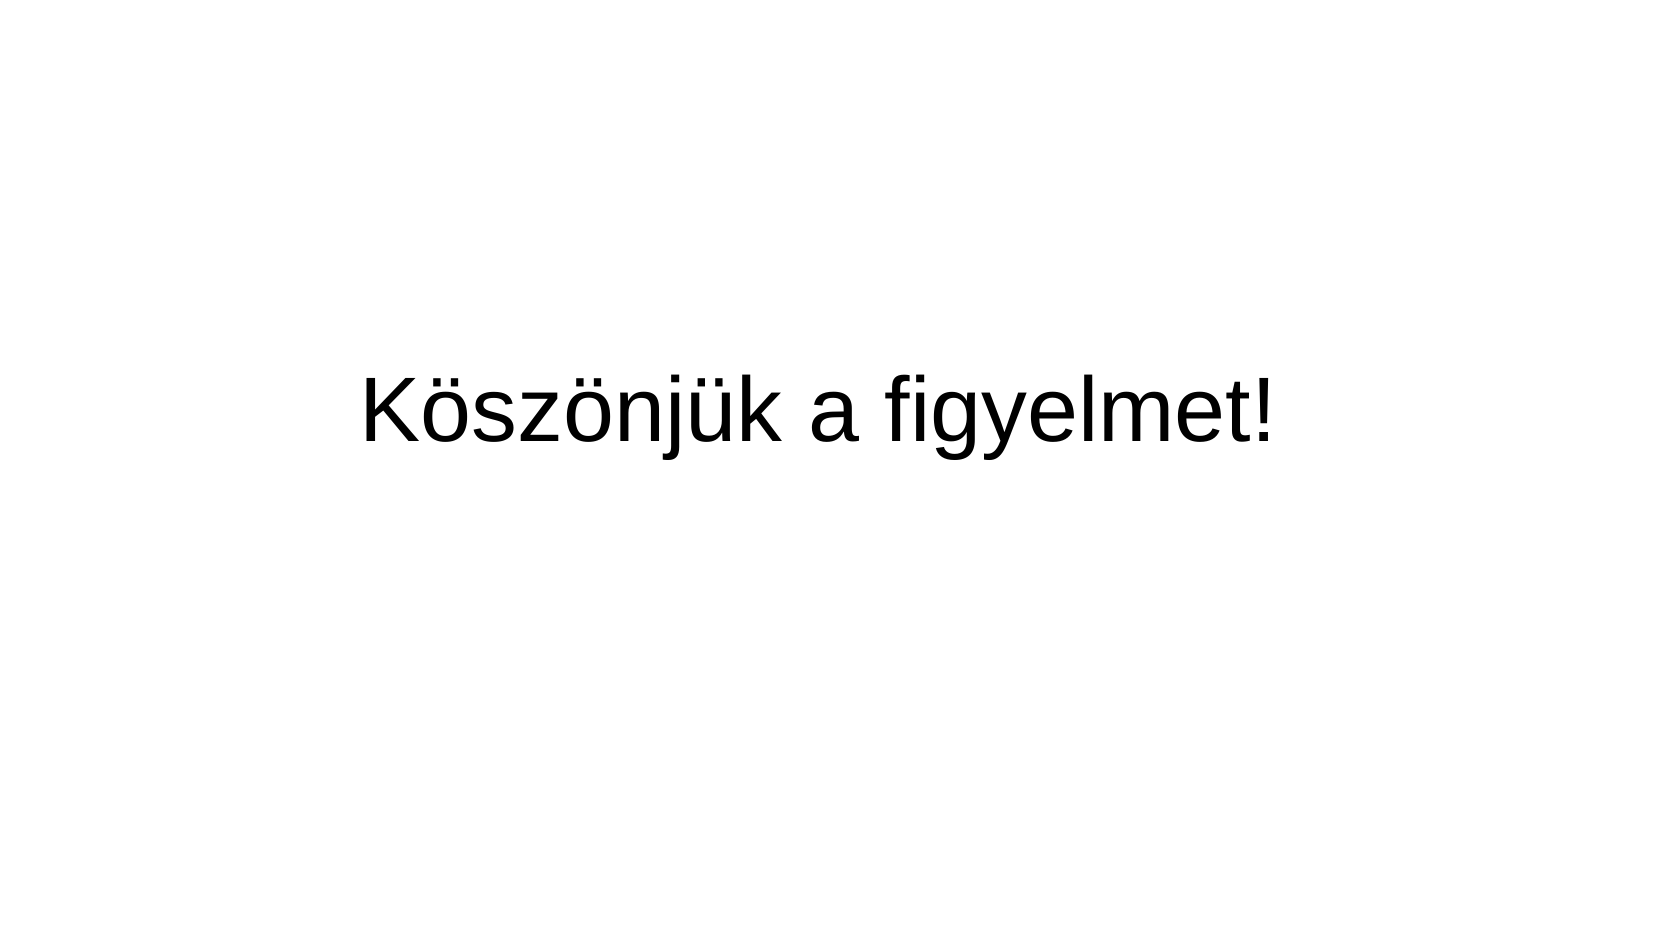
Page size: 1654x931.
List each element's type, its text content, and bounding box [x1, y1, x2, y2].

title Köszönjük a figyelmet! [75, 332, 1564, 488]
